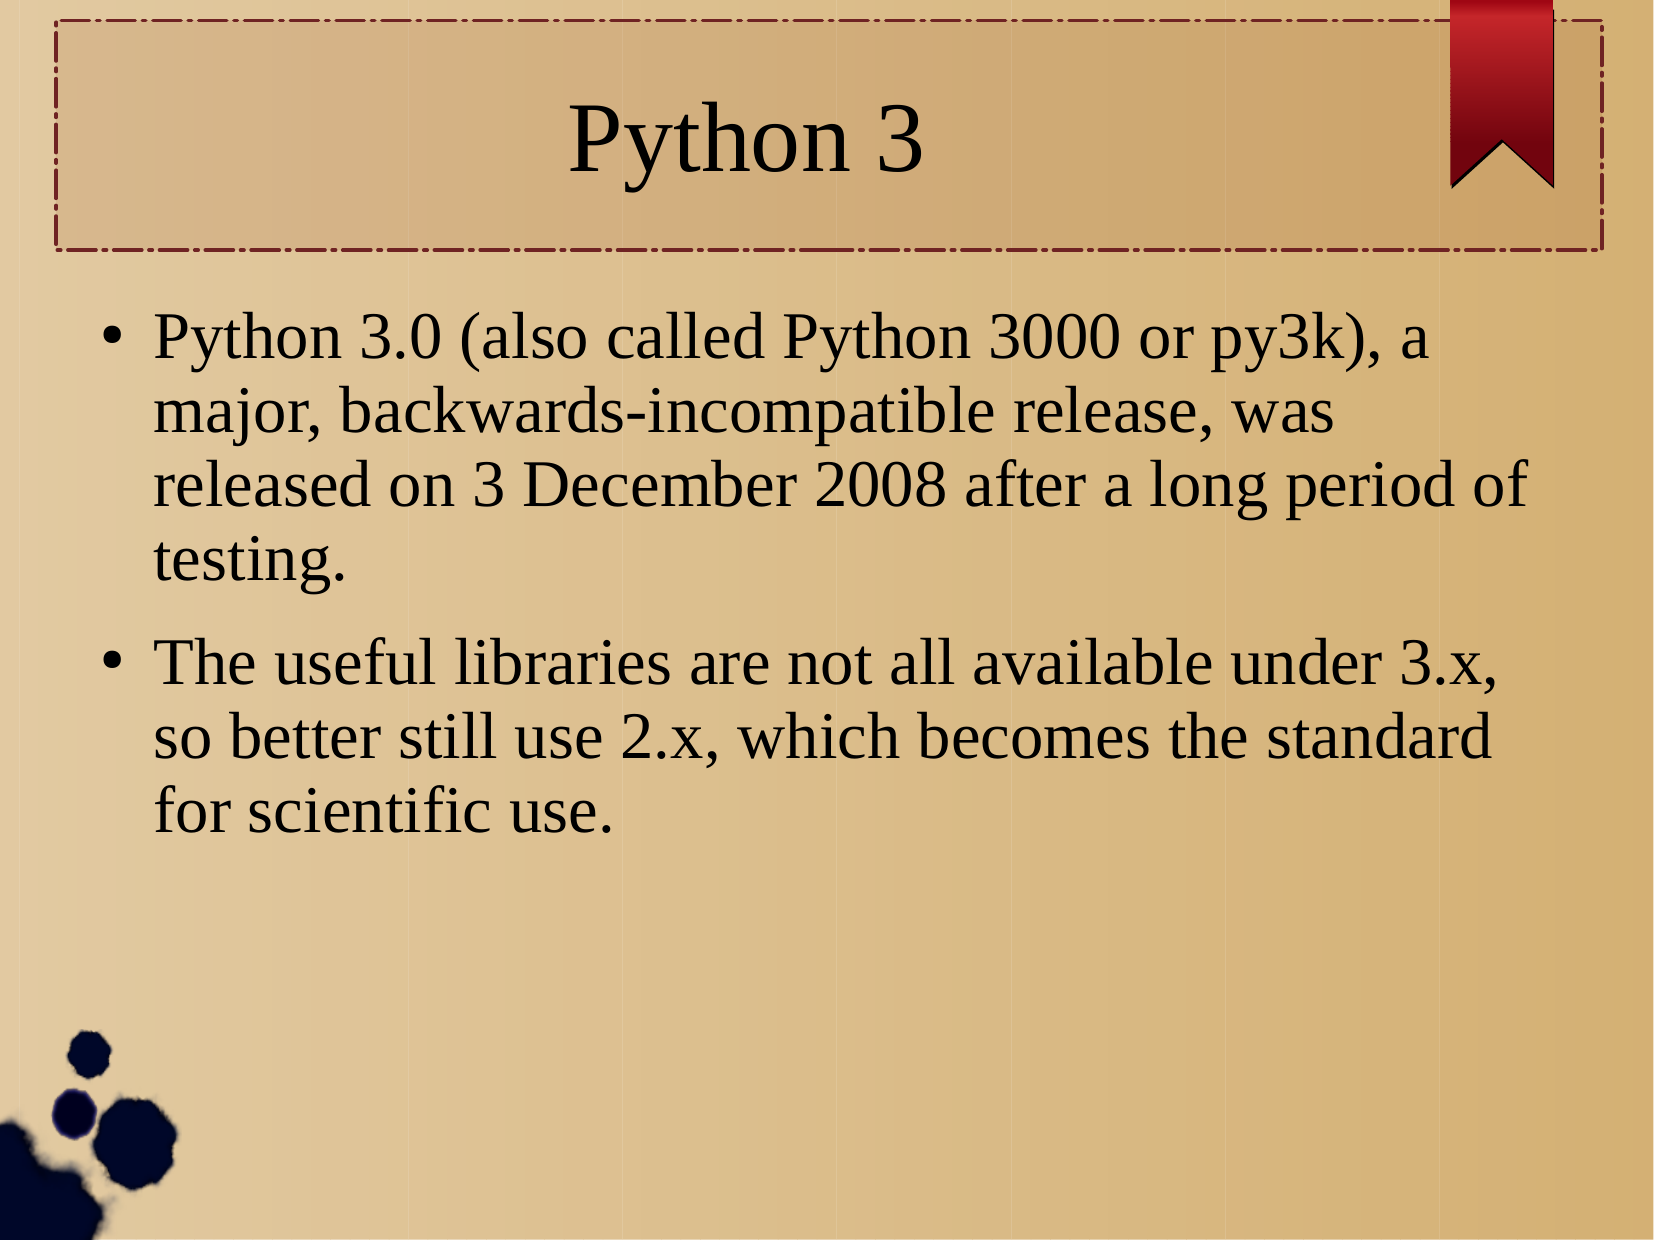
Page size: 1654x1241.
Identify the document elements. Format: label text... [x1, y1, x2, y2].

list Python 3.0 (also called Python 3000 or py3k), a major, backwards-incompatible release, was released on 3 December 2008 after a long period of testing. The useful libraries are not all available under 3.x, so better still use 2.x, which becomes the standard for scientific use. [82, 299, 1571, 1019]
title Python 3 [82, 47, 1412, 229]
